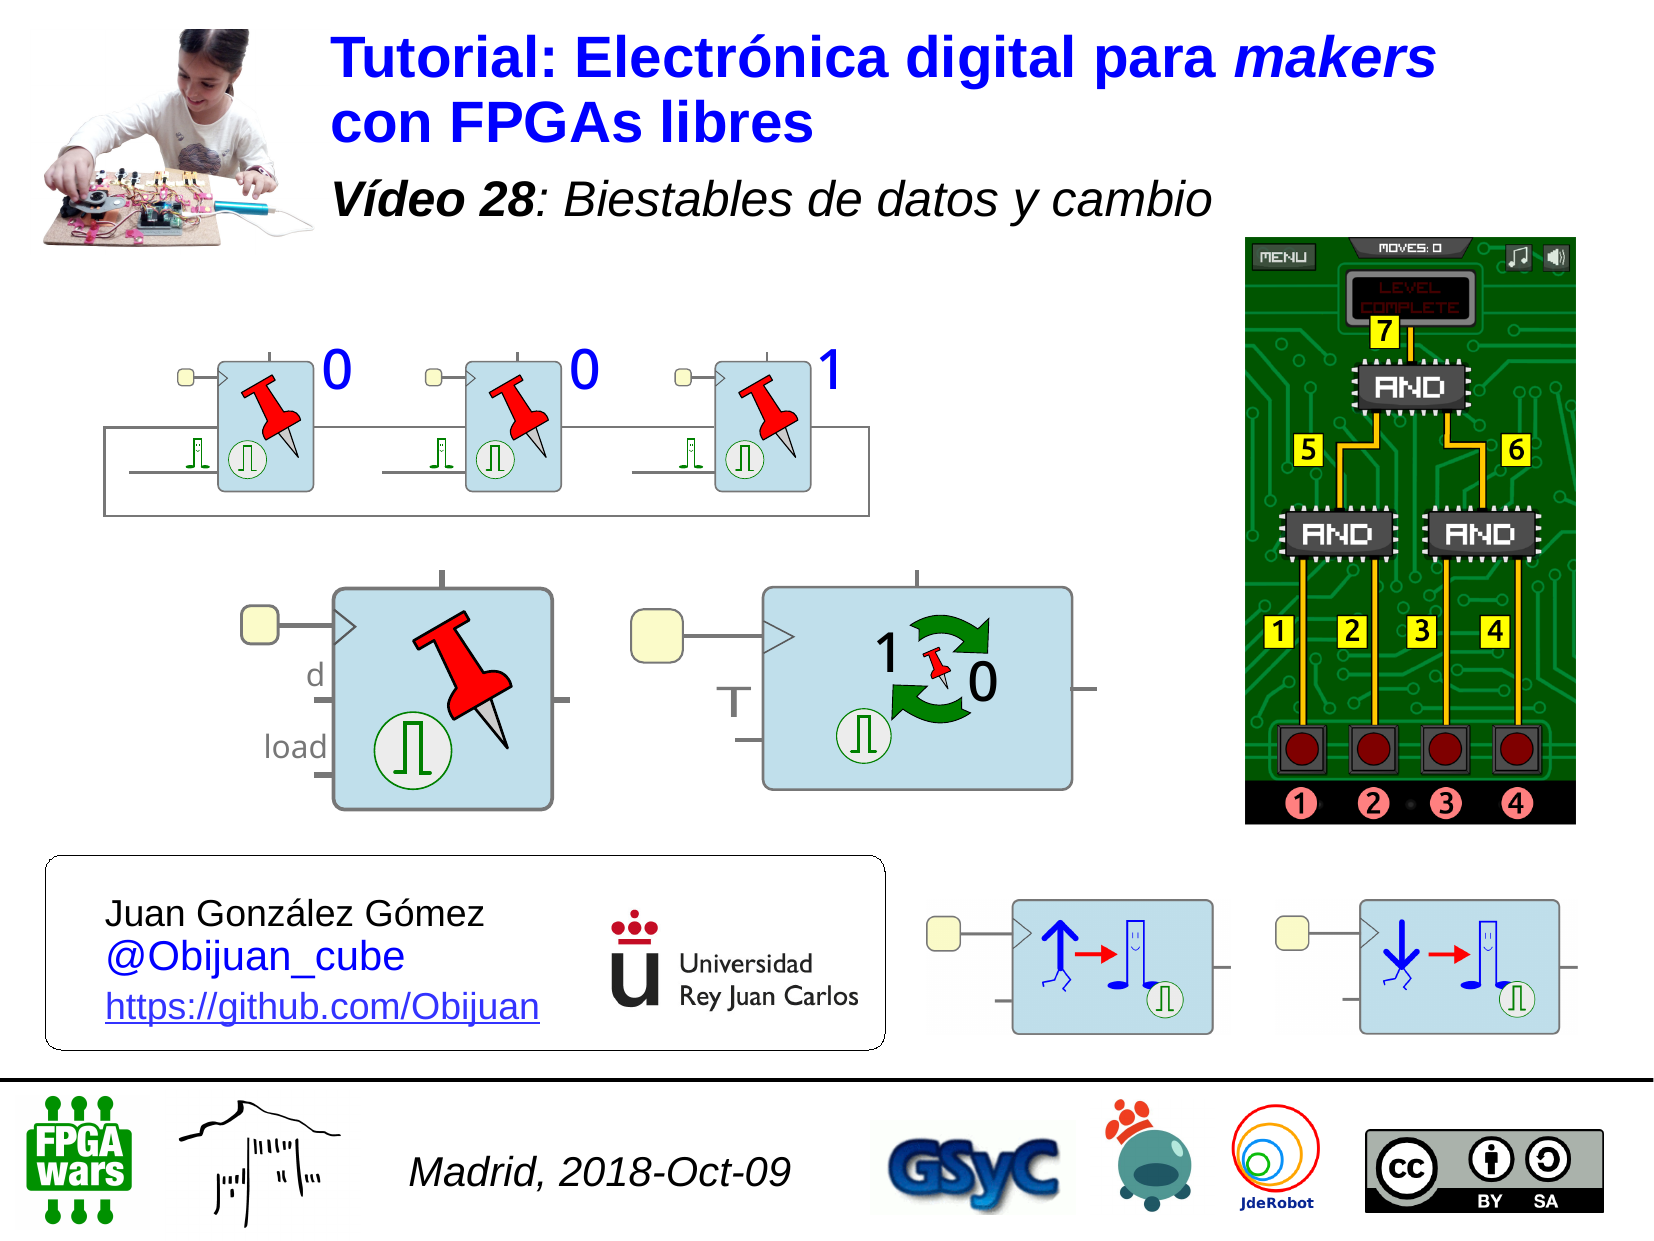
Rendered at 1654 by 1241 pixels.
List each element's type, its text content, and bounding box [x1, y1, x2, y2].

picture [165, 1089, 361, 1241]
text_box Madrid, 2018-Oct-09 [360, 1125, 841, 1219]
picture [1275, 899, 1578, 1036]
picture [1365, 1120, 1604, 1221]
picture [15, 1095, 150, 1231]
title Tutorial: Electrónica digital para makers con FPGAs libres [330, 15, 1471, 143]
picture [926, 899, 1231, 1036]
picture [30, 29, 1098, 812]
text_box Juan González Gómez [90, 885, 601, 946]
text_box [45, 855, 886, 1051]
text_box https://github.com/Obijuan [90, 978, 556, 1036]
picture [870, 1120, 1076, 1216]
picture [1245, 237, 1576, 826]
picture [595, 899, 871, 1021]
text_box Vídeo 28: Biestables de datos y cambio [330, 143, 1561, 256]
text_box @Obijuan_cube [90, 925, 451, 1001]
picture [1090, 1094, 1336, 1216]
